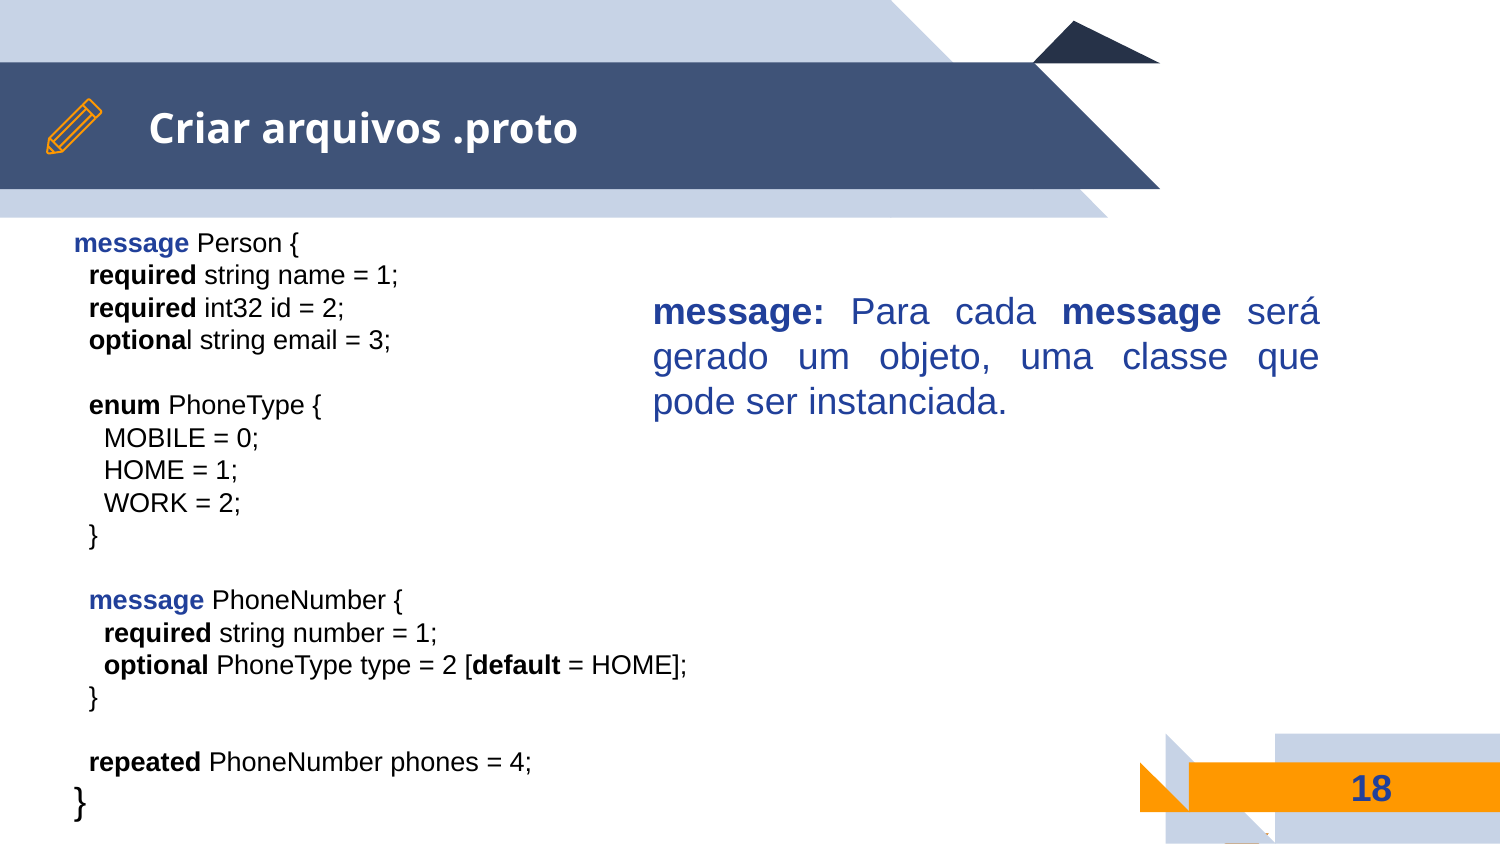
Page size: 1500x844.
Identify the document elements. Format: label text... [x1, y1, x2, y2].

text_box Criar arquivos .proto [133, 64, 1035, 190]
text_box message Person { required string name = 1; required int32 id = 2; optional string email = 3; enum PhoneType { MOBILE = 0; HOME = 1; WORK = 2; } message PhoneNumber { required string number = 1; optional PhoneType type = 2 [default = HOME]; } repeated PhoneNumber phones = 4; } [58, 217, 1181, 781]
text_box message: Para cada message será gerado um objeto, uma classe que pode ser instanciada. [637, 279, 1335, 419]
text_box 18 [1249, 760, 1494, 813]
